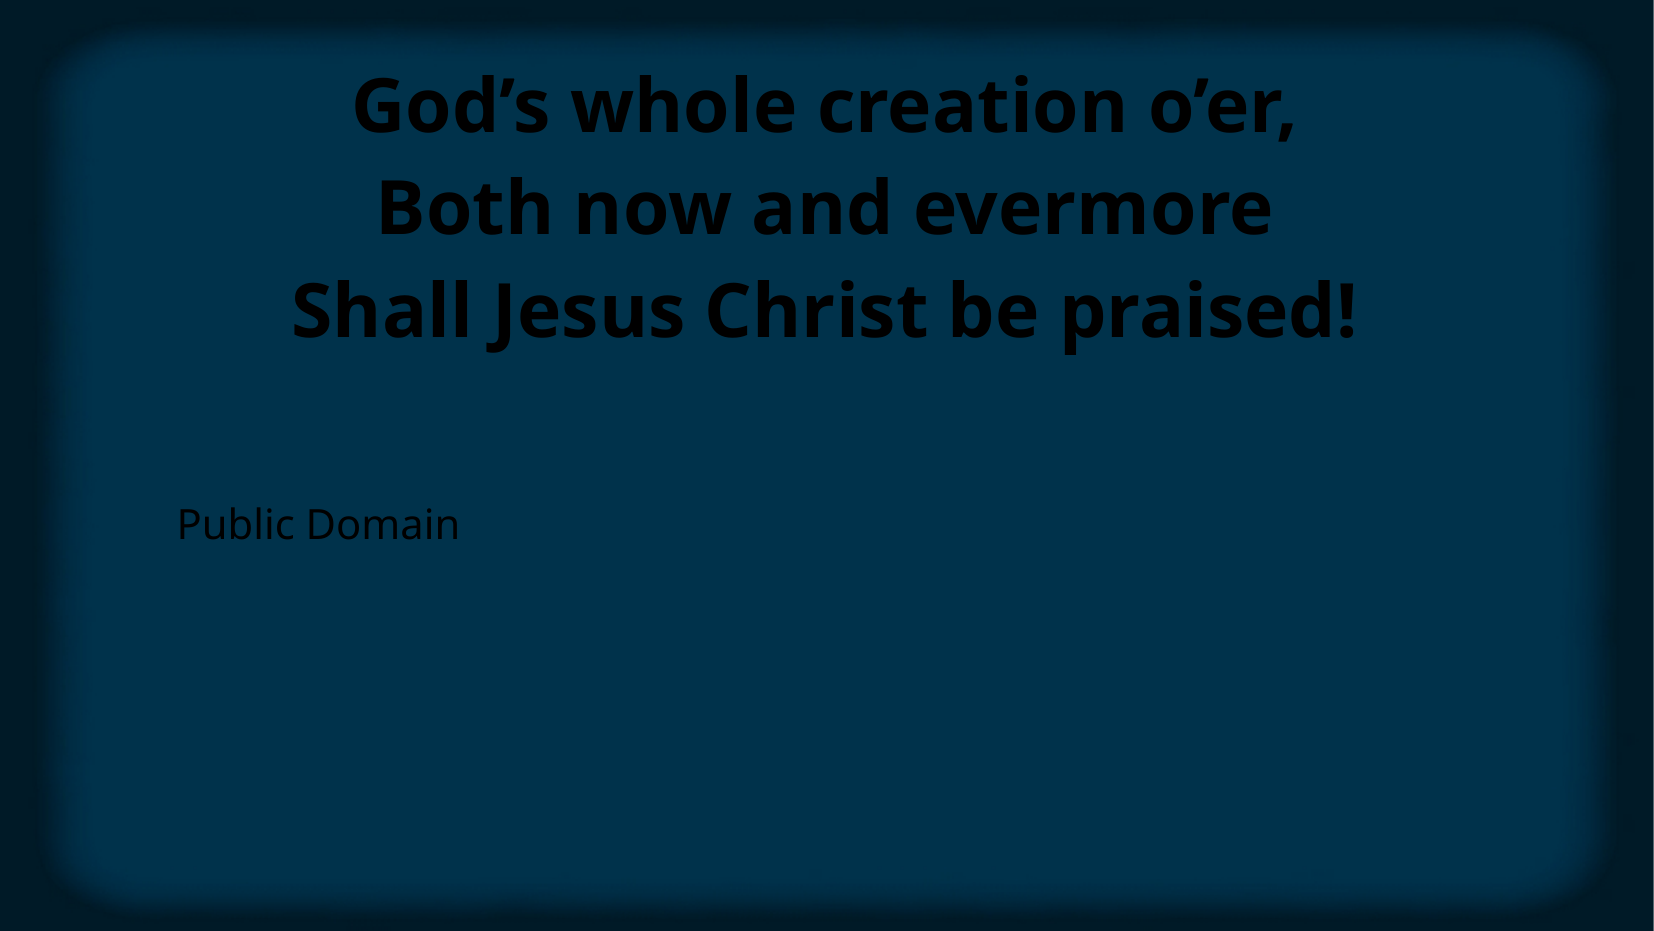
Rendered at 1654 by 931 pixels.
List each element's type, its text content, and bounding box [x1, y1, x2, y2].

text_box God’s whole creation o’er, Both now and evermore Shall Jesus Christ be praised! Public Domain [90, 45, 1561, 556]
picture [0, 0, 1654, 931]
